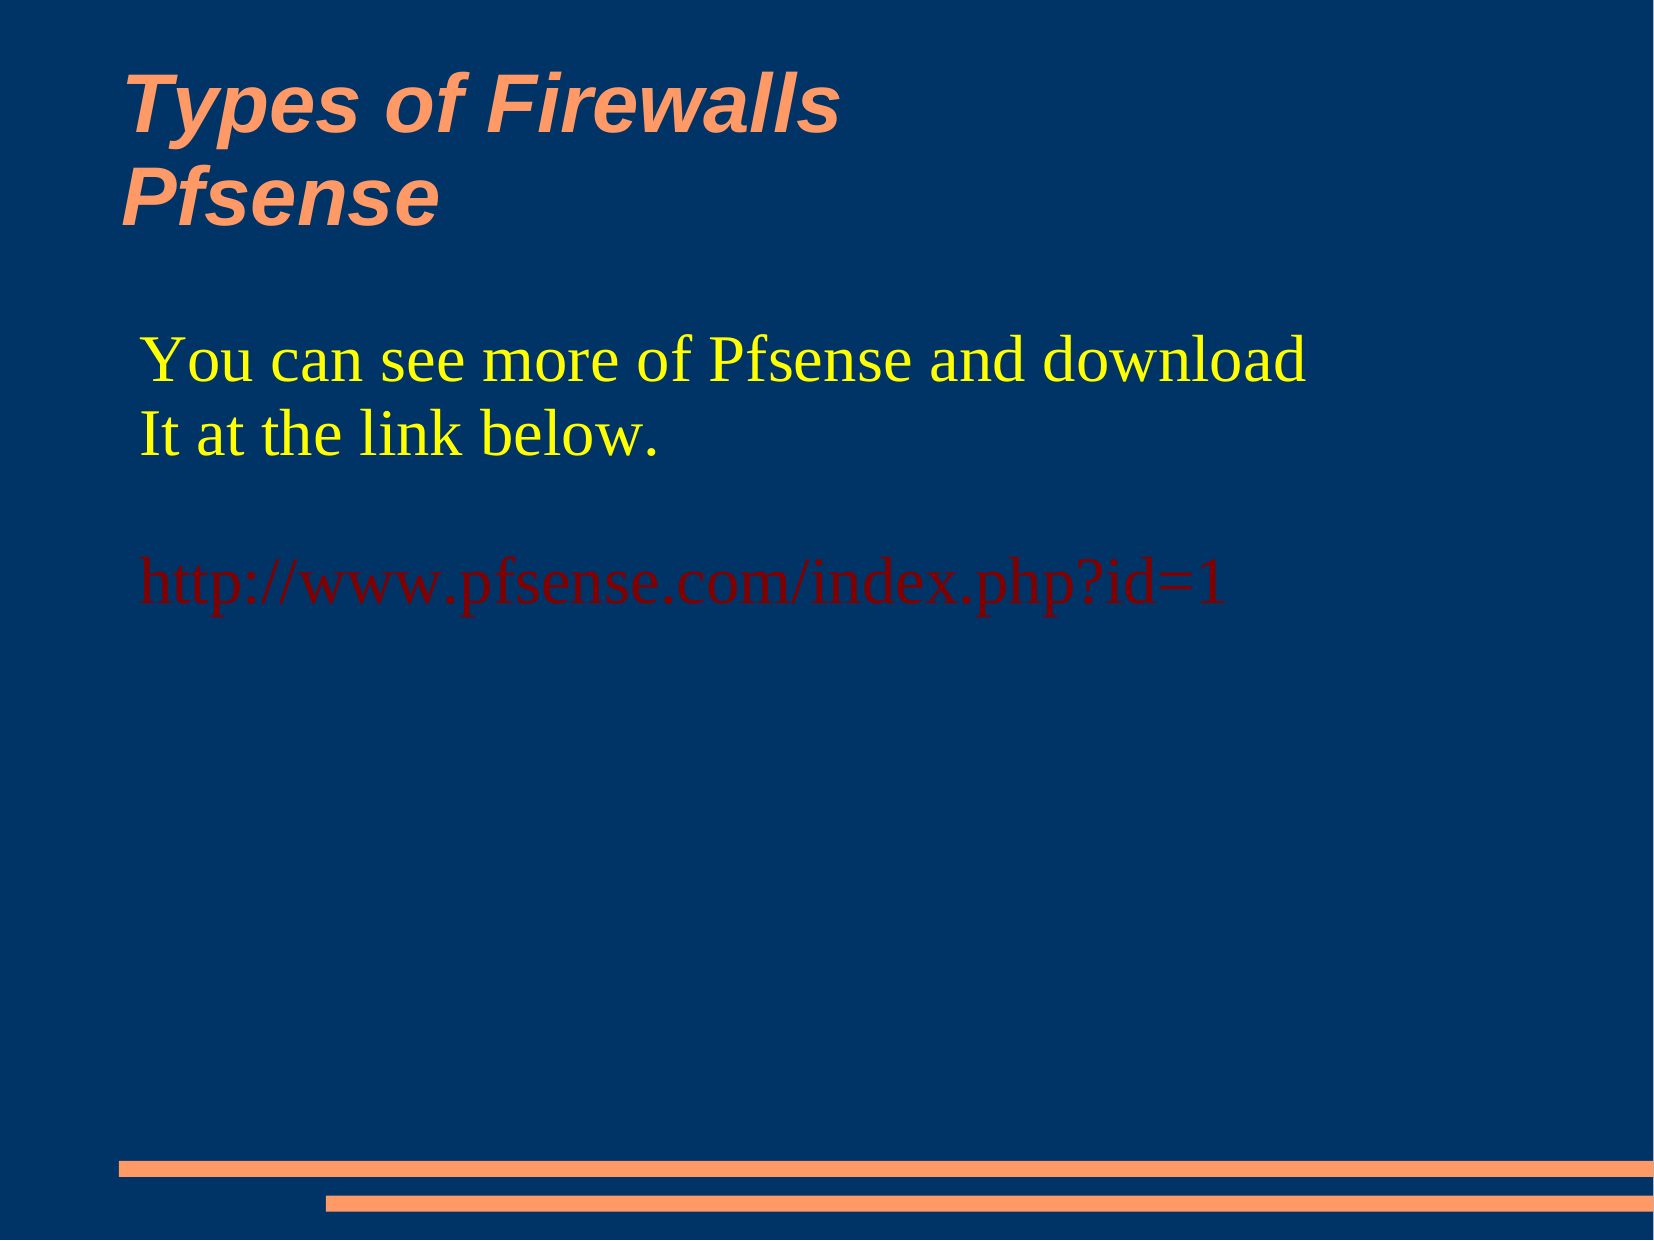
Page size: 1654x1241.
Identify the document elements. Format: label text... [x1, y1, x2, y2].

list You can see more of Pfsense and download It at the link below. http://www.pfsense.com/index.php?id=1 [121, 322, 1561, 1133]
title Types of Firewalls Pfsense [121, 46, 1534, 254]
